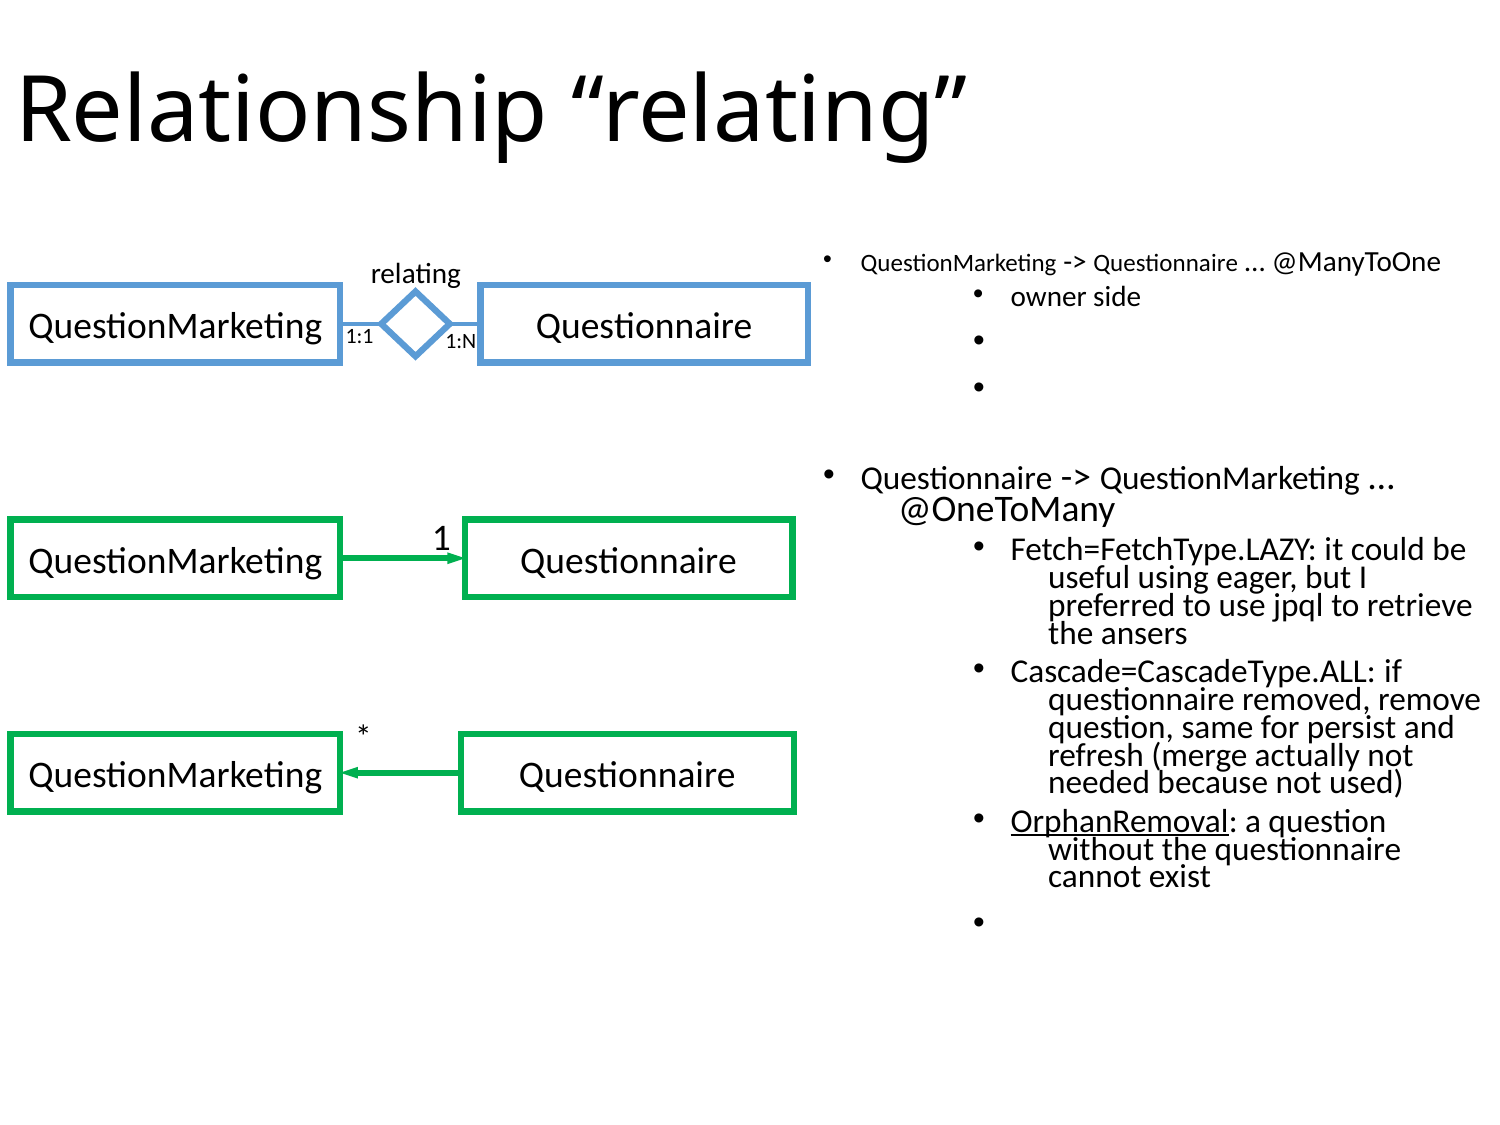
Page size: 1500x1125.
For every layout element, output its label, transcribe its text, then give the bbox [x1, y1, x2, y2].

text_box 1:N [430, 319, 494, 362]
text_box QuestionMarketing [11, 734, 340, 811]
text_box 1 [416, 505, 467, 566]
text_box QuestionMarketing [11, 285, 340, 363]
text_box Questionnaire [465, 520, 793, 597]
text_box QuestionMarketing [11, 520, 340, 597]
list QuestionMarketing -> Questionnaire … @ManyToOne owner side Questionnaire -> QuestionMarketing … @OneToMany Fetch=FetchType.LAZY: it could be useful using eager, but I preferred to use jpql to retrieve the ansers Cascade=CascadeType.ALL: if questionnaire removed, remove question, same for persist and refresh (merge actually not needed because not used) OrphanRemoval: a question without the questionnaire cannot exist [808, 244, 1500, 1125]
text_box Questionnaire [461, 734, 794, 811]
text_box Questionnaire [481, 285, 808, 363]
text_box 1:1 [330, 314, 391, 358]
text_box relating [355, 246, 478, 297]
text_box * [340, 707, 388, 764]
title Relationship “relating” [0, 2, 1294, 221]
text_box [391, 297, 445, 357]
